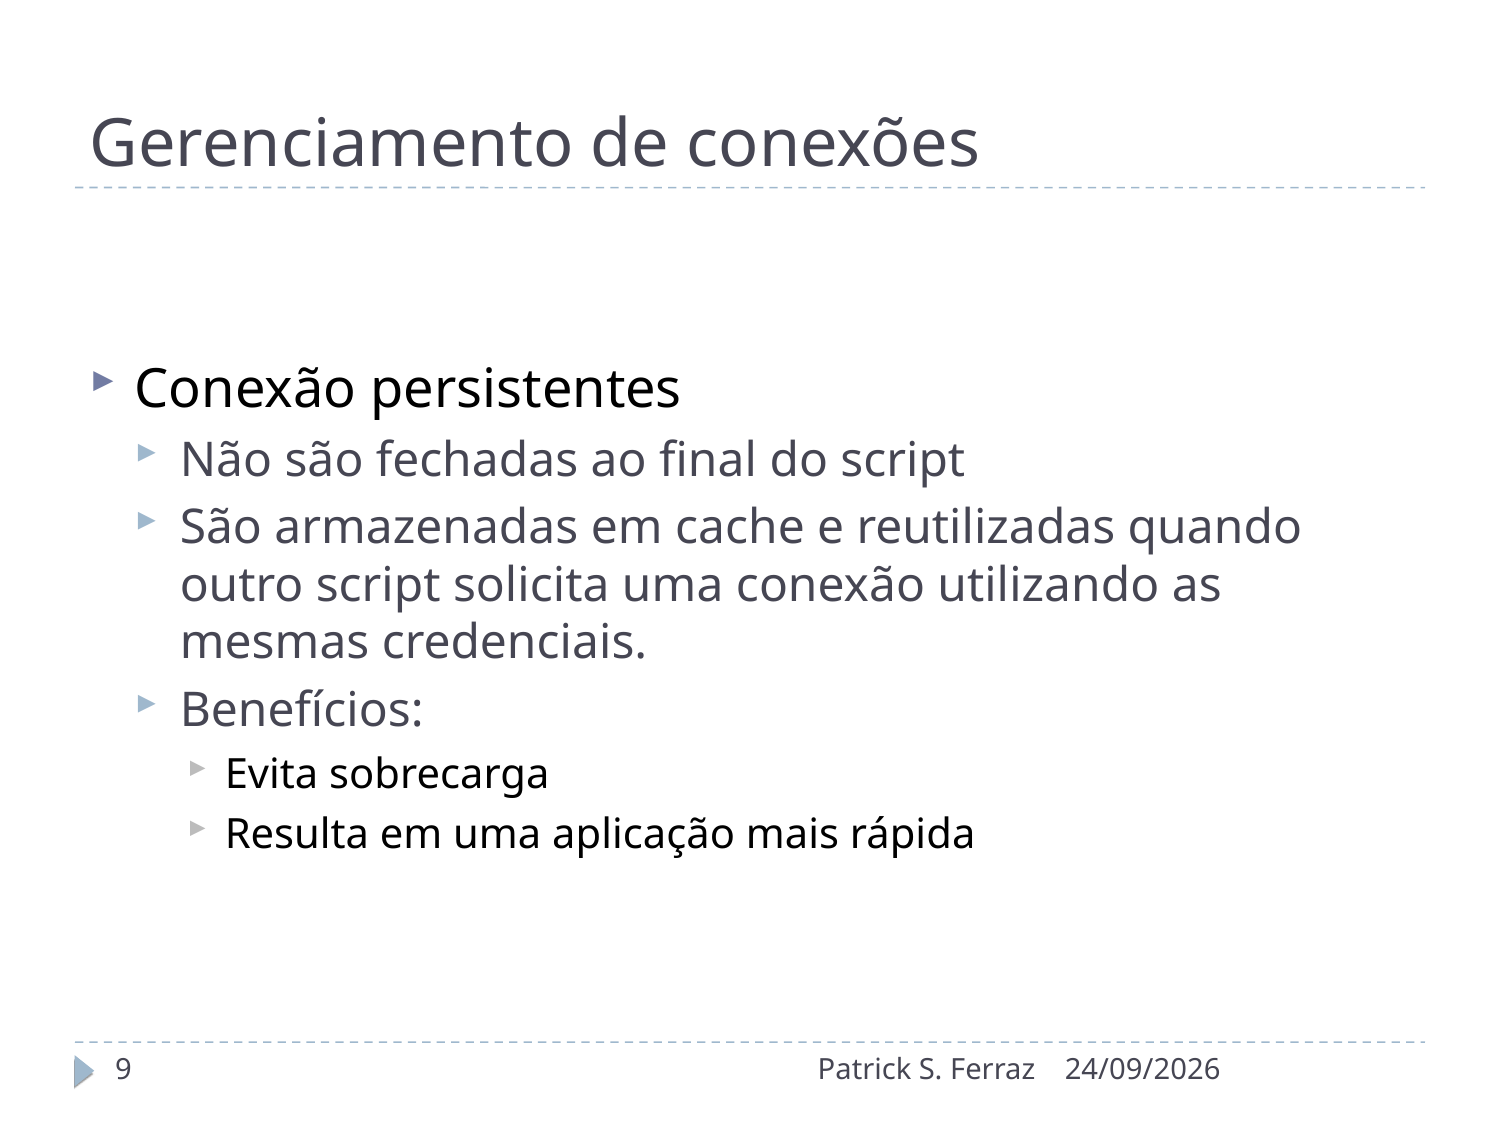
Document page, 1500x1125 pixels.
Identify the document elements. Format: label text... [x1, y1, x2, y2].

slide_number <número> [100, 1042, 426, 1103]
slide_number 08/07/2017 [1051, 1042, 1426, 1103]
title Gerenciamento de conexões [75, 24, 1425, 188]
footer Patrick S. Ferraz [475, 1042, 1051, 1103]
list Conexão persistentes Não são fechadas ao final do script São armazenadas em cache e reutilizadas quando outro script solicita uma conexão utilizando as mesmas credenciais. Benefícios: Evita sobrecarga Resulta em uma aplicação mais rápida [75, 200, 1425, 1010]
